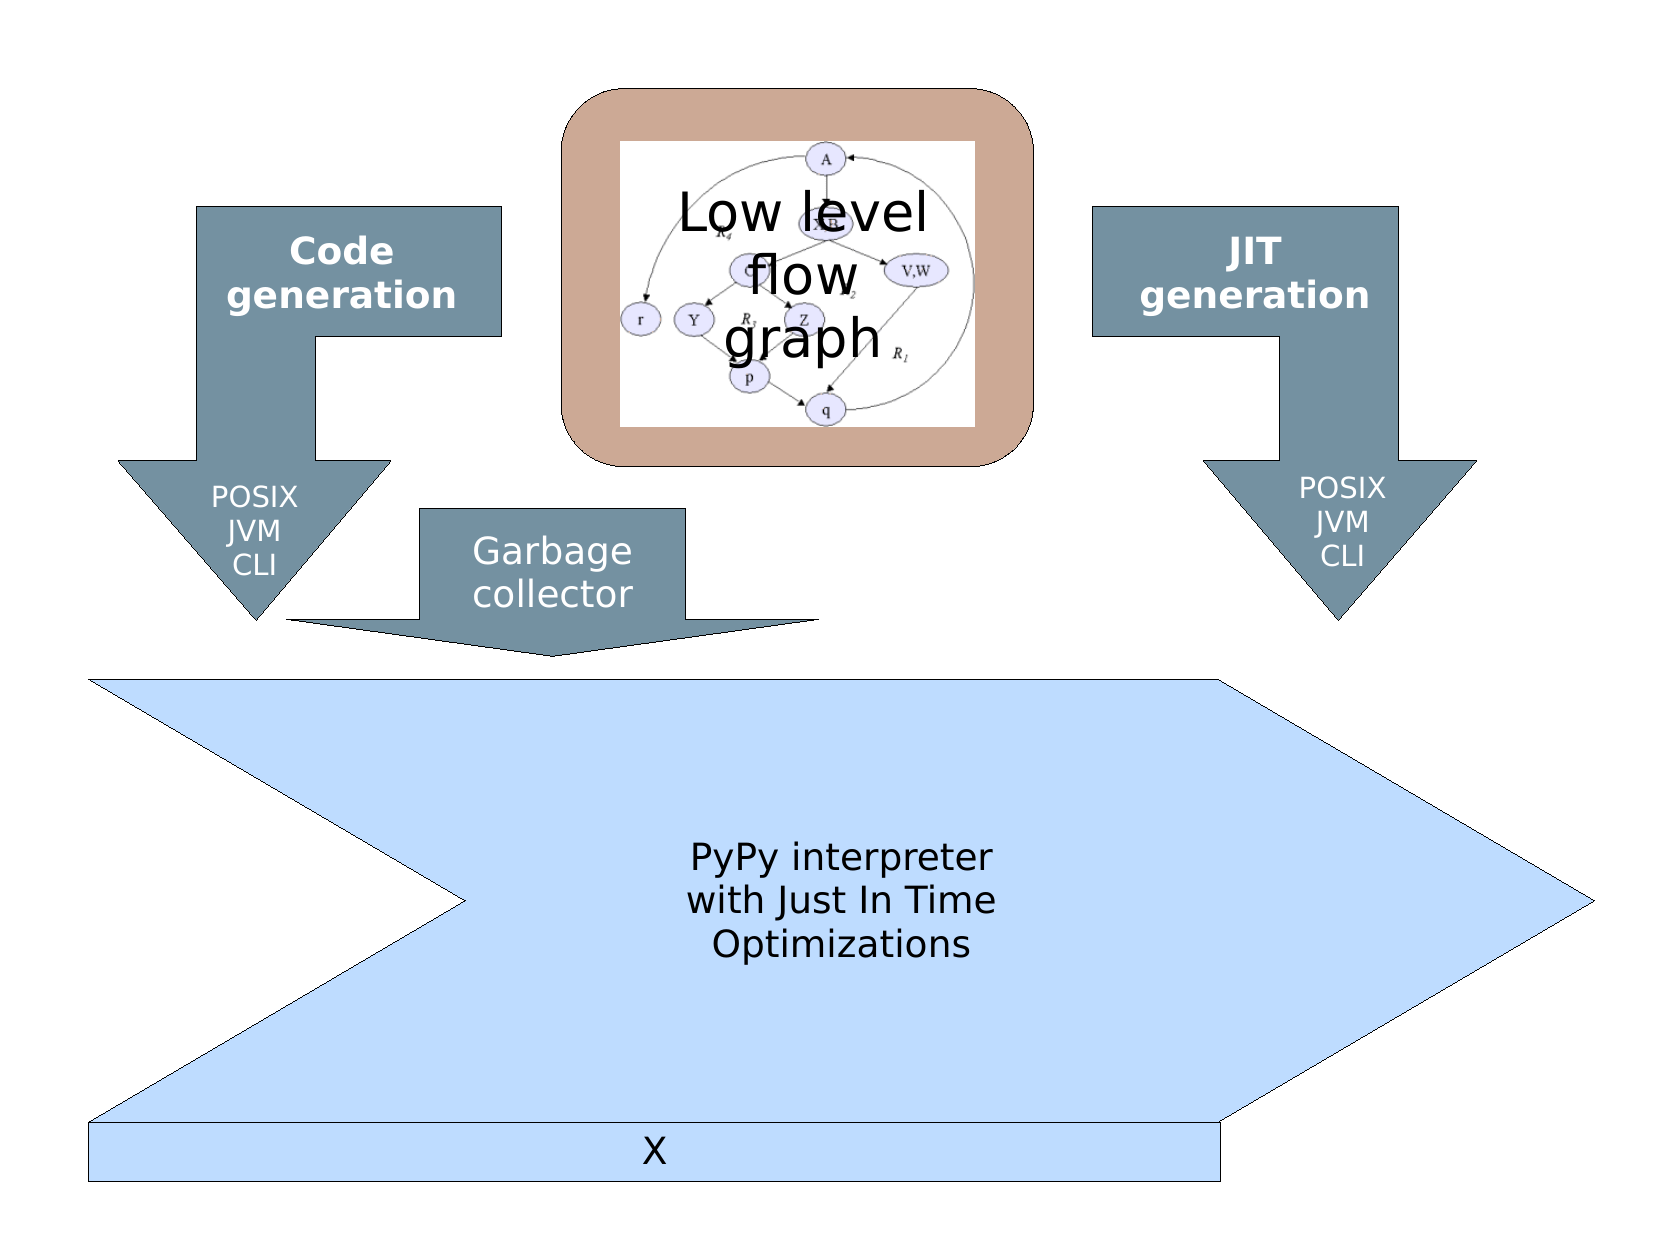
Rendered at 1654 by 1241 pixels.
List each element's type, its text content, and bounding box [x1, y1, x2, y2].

text_box [1306, 582, 1372, 621]
text_box POSIX JVM CLI [196, 472, 314, 591]
text_box Low level flow graph [662, 174, 945, 378]
text_box X [88, 1122, 1221, 1182]
text_box PyPy interpreter with Just In Time Optimizations [88, 679, 1595, 1122]
picture [620, 141, 975, 427]
text_box JIT generation [1124, 222, 1386, 325]
text_box [1092, 206, 1477, 555]
text_box Garbage collector [286, 508, 819, 657]
text_box POSIX JVM CLI [1283, 463, 1402, 582]
text_box [561, 88, 1034, 467]
text_box Code generation [211, 222, 473, 325]
text_box [230, 591, 281, 621]
text_box [118, 206, 502, 552]
